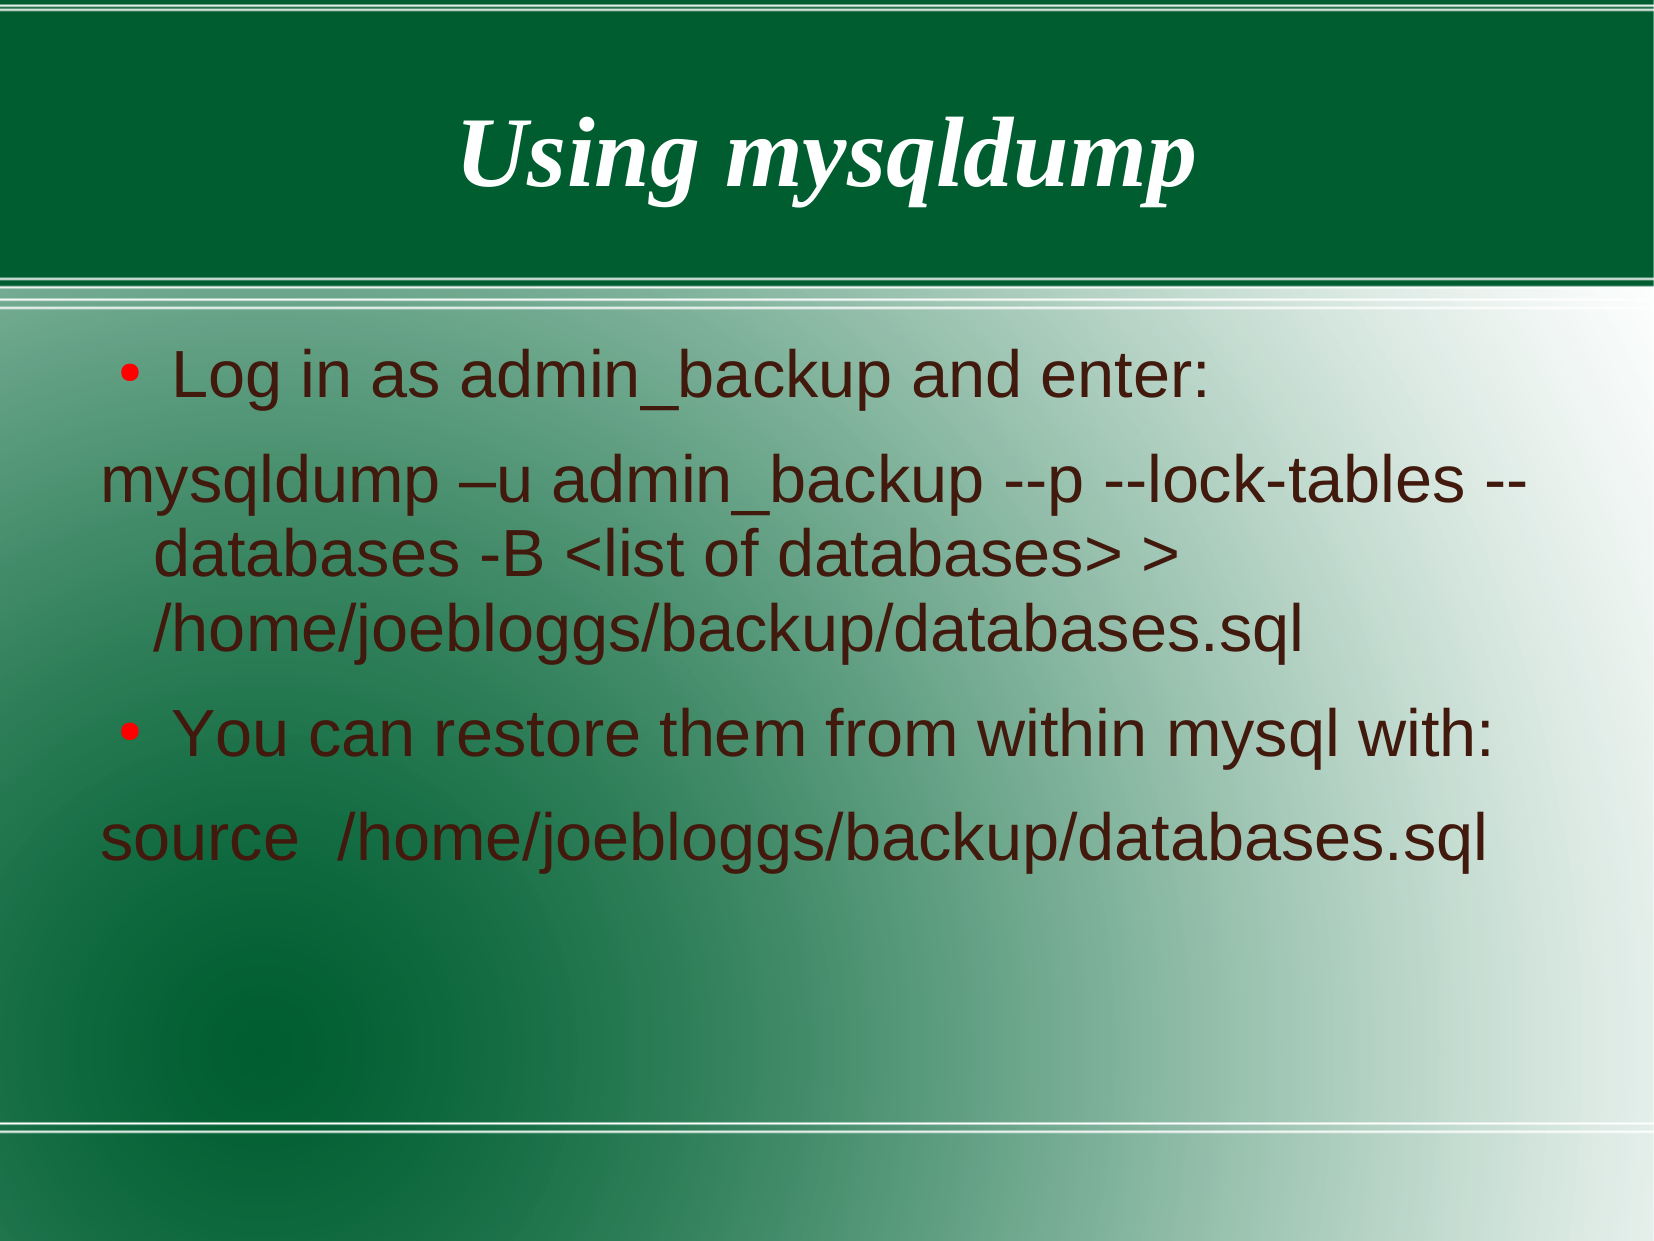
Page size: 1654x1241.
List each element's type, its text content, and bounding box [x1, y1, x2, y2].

list Log in as admin_backup and enter: mysqldump –u admin_backup --p --lock-tables --databases -B <list of databases> > /home/joebloggs/backup/databases.sql You can restore them from within mysql with: source /home/joebloggs/backup/databases.sql [82, 337, 1571, 1127]
picture [0, 0, 1654, 1241]
title Using mysqldump [82, 49, 1571, 257]
